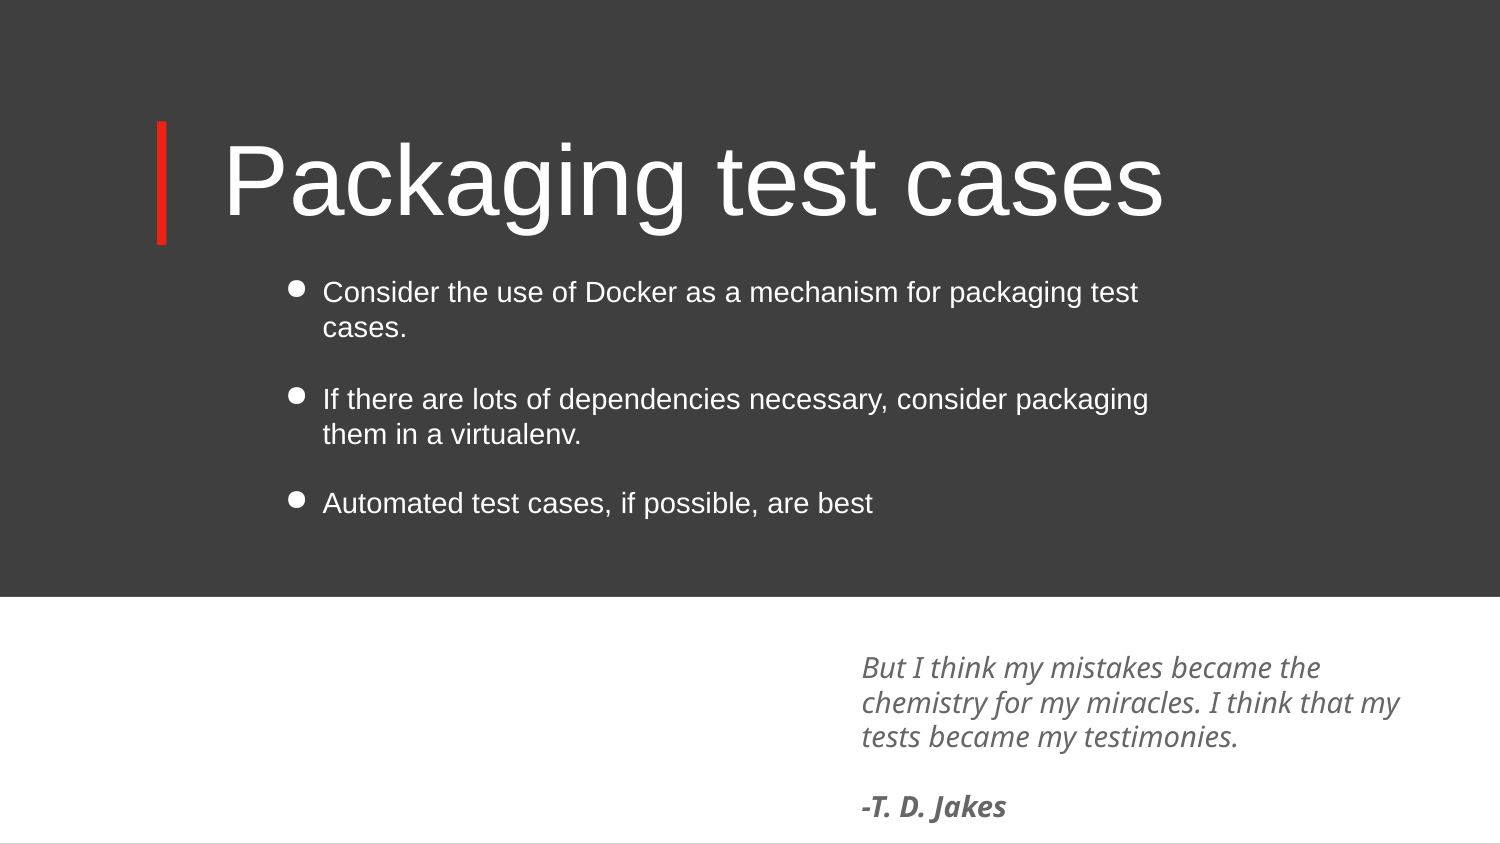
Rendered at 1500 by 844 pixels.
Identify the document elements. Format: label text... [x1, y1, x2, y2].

text_box If there are lots of dependencies necessary, consider packaging them in a virtualenv. [232, 365, 1193, 450]
text_box But I think my mistakes became the chemistry for my miracles. I think that my tests became my testimonies. -T. D. Jakes [846, 633, 1466, 814]
title Packaging test cases [207, 108, 1238, 257]
text_box Automated test cases, if possible, are best [232, 469, 1172, 557]
text_box Consider the use of Docker as a mechanism for packaging test cases. [232, 258, 1212, 346]
